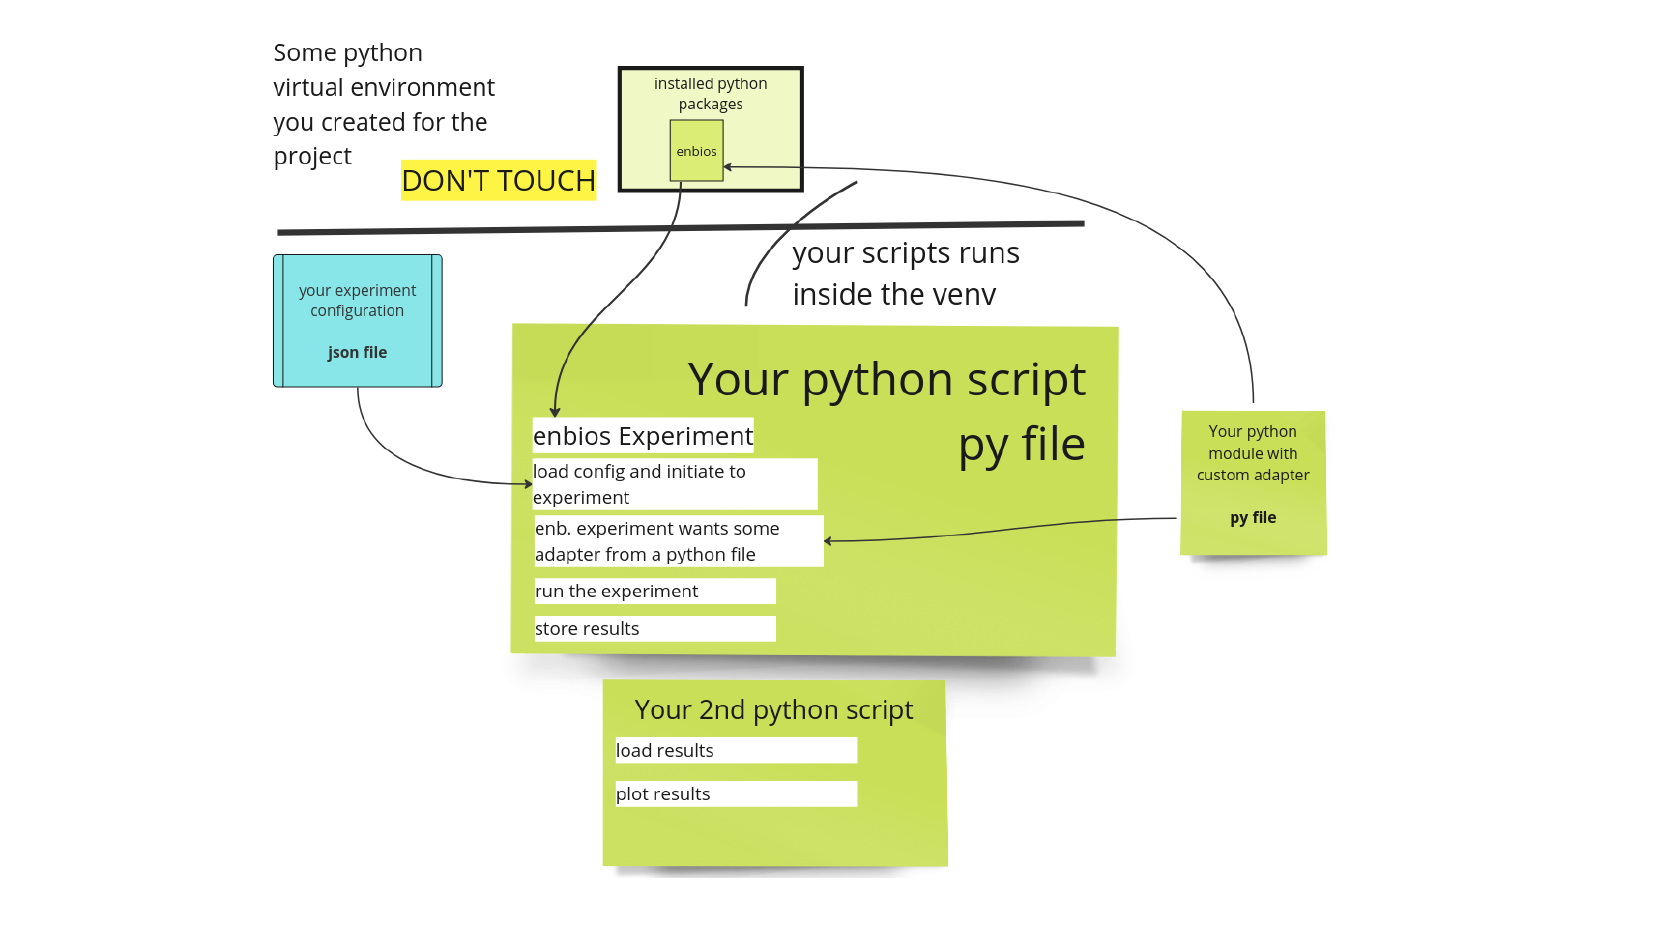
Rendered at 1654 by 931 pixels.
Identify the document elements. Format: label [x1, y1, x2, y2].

picture [248, 21, 1351, 878]
